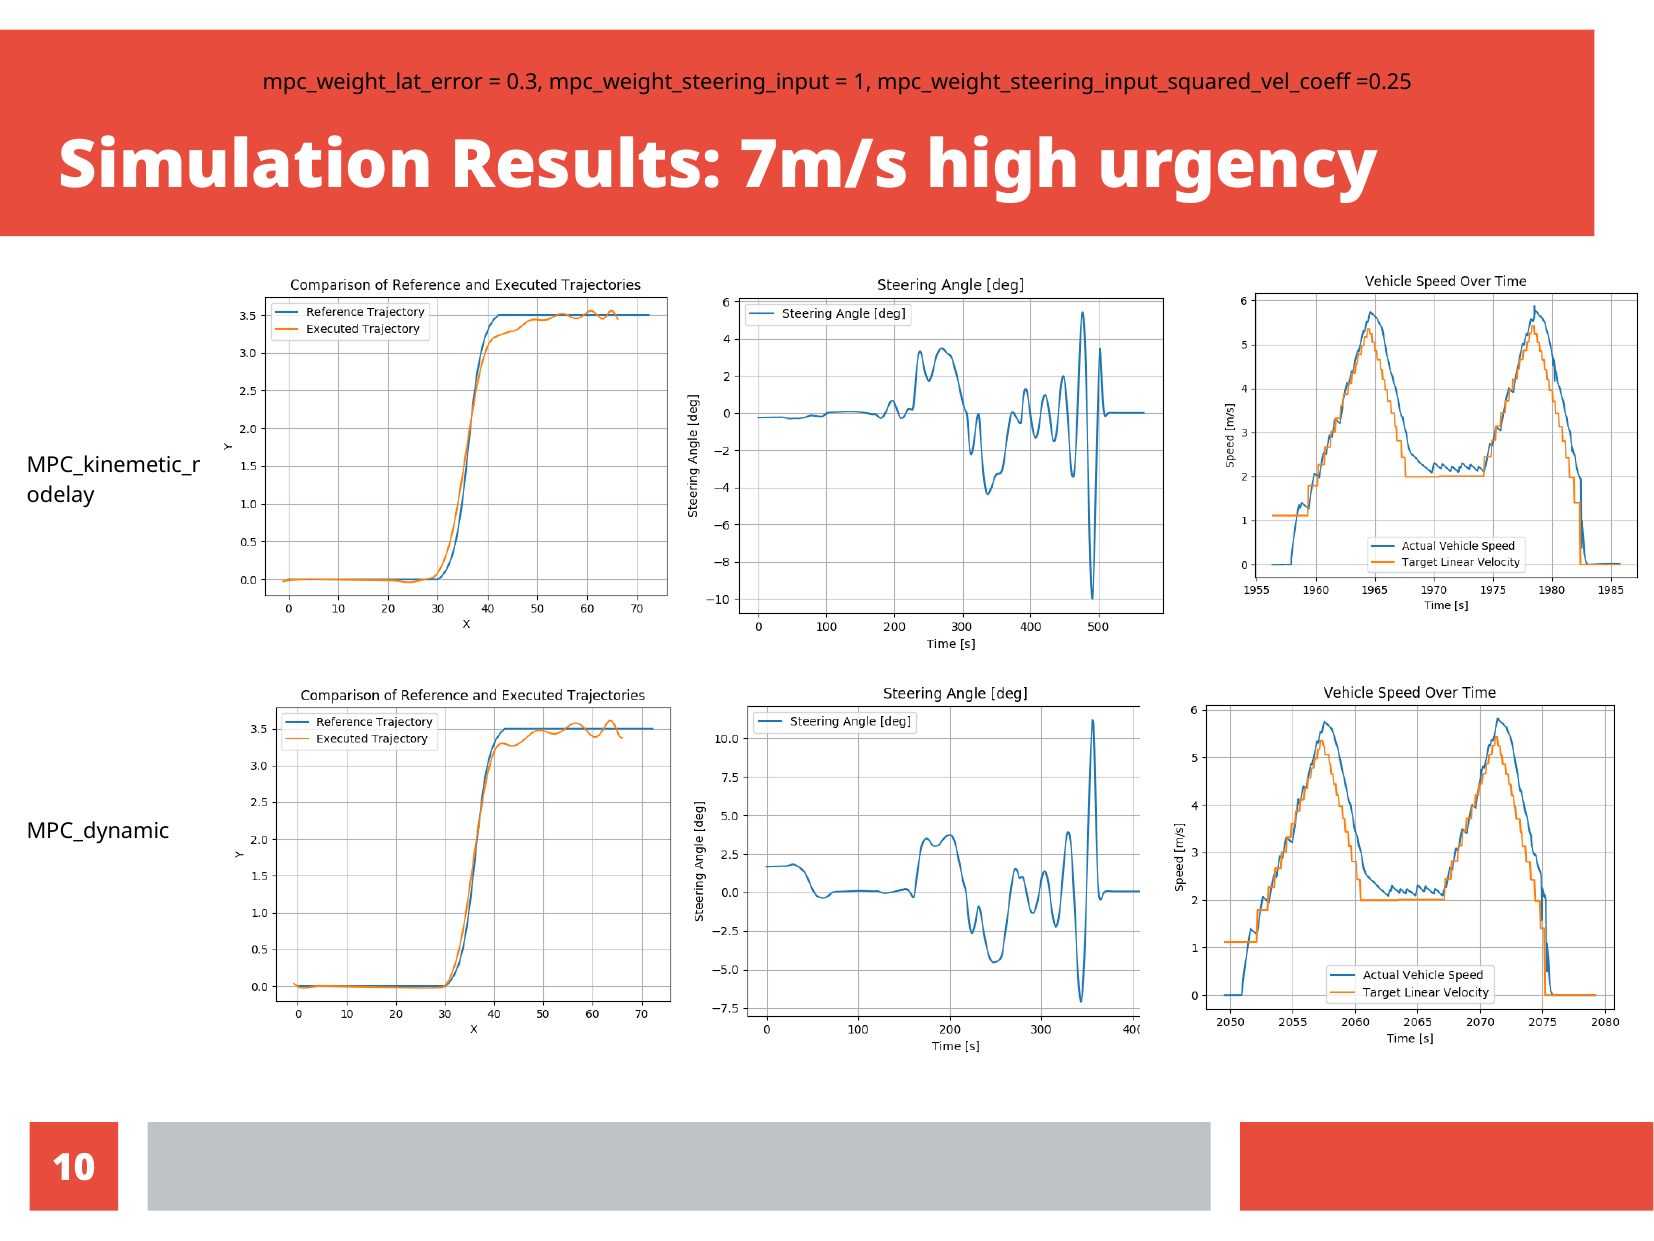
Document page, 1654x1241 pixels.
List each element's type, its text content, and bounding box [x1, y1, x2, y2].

picture [200, 248, 1654, 1060]
text_box MPC_kinemetic_nodelay [11, 442, 200, 508]
text_box MPC_dynamic [11, 808, 212, 851]
text_box mpc_weight_lat_error = 0.3, mpc_weight_steering_input = 1, mpc_weight_steering_input_squared_vel_coeff =0.25 [248, 59, 1430, 125]
title Simulation Results: 7m/s high urgency [59, 59, 1595, 207]
